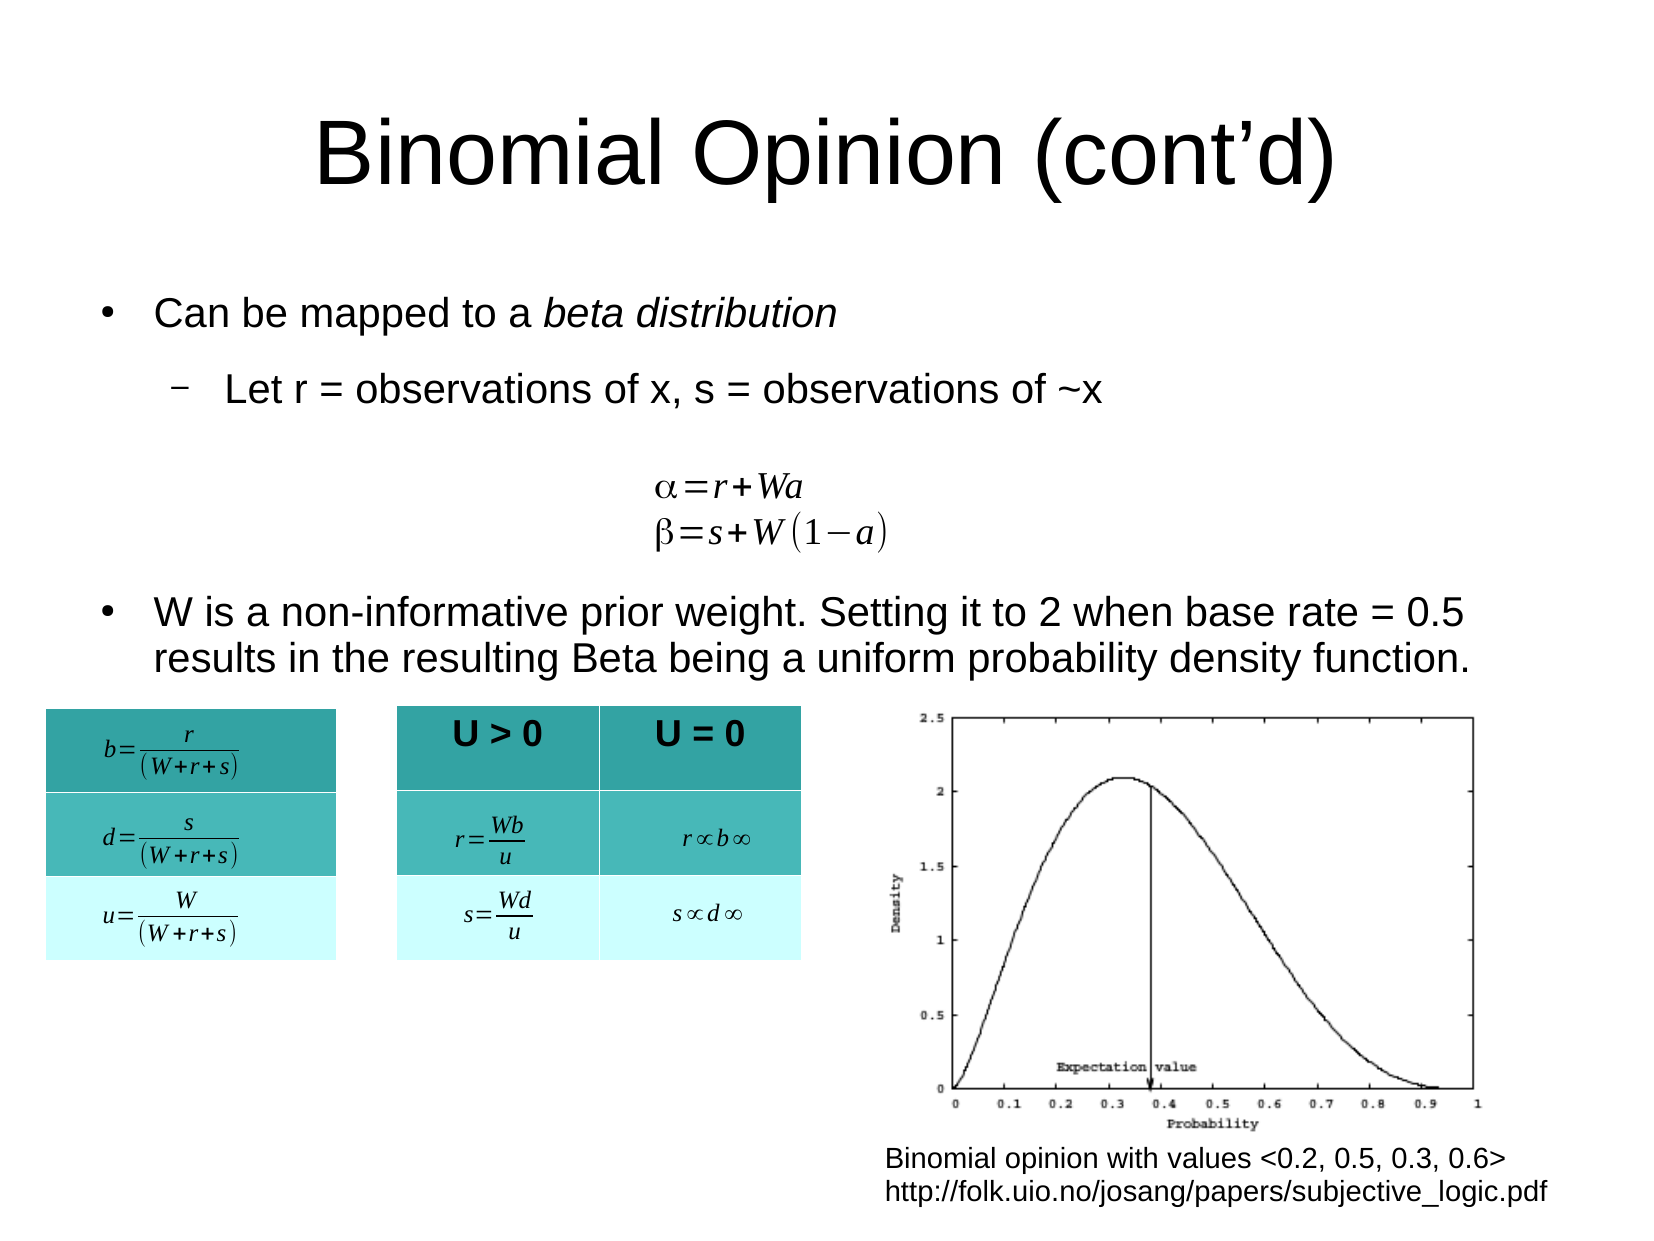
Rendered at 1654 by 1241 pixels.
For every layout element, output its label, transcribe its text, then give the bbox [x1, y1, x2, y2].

chart [456, 885, 540, 946]
table_header U = 0 [600, 706, 801, 790]
picture [855, 704, 1501, 1141]
table_cell [397, 876, 599, 960]
table_header U > 0 [397, 706, 599, 790]
chart [96, 886, 245, 949]
chart [645, 465, 899, 556]
chart [96, 808, 247, 871]
chart [448, 810, 532, 871]
table_header [46, 709, 336, 792]
table_cell [46, 793, 336, 876]
chart [666, 900, 749, 928]
chart [676, 825, 757, 853]
table_cell [397, 791, 599, 875]
text_box Binomial opinion with values <0.2, 0.5, 0.3, 0.6> http://folk.uio.no/josang/papers/subjective_logic.pdf [870, 1135, 1564, 1216]
table_cell [600, 876, 801, 960]
table_cell [600, 791, 801, 875]
list Can be mapped to a beta distribution Let r = observations of x, s = observations of ~x W is a non-informative prior weight. Setting it to 2 when base rate = 0.5 results in the resulting Beta being a uniform probability density function. [82, 290, 1571, 1010]
chart [98, 720, 247, 782]
title Binomial Opinion (cont’d) [82, 49, 1571, 257]
table_cell [46, 877, 336, 960]
